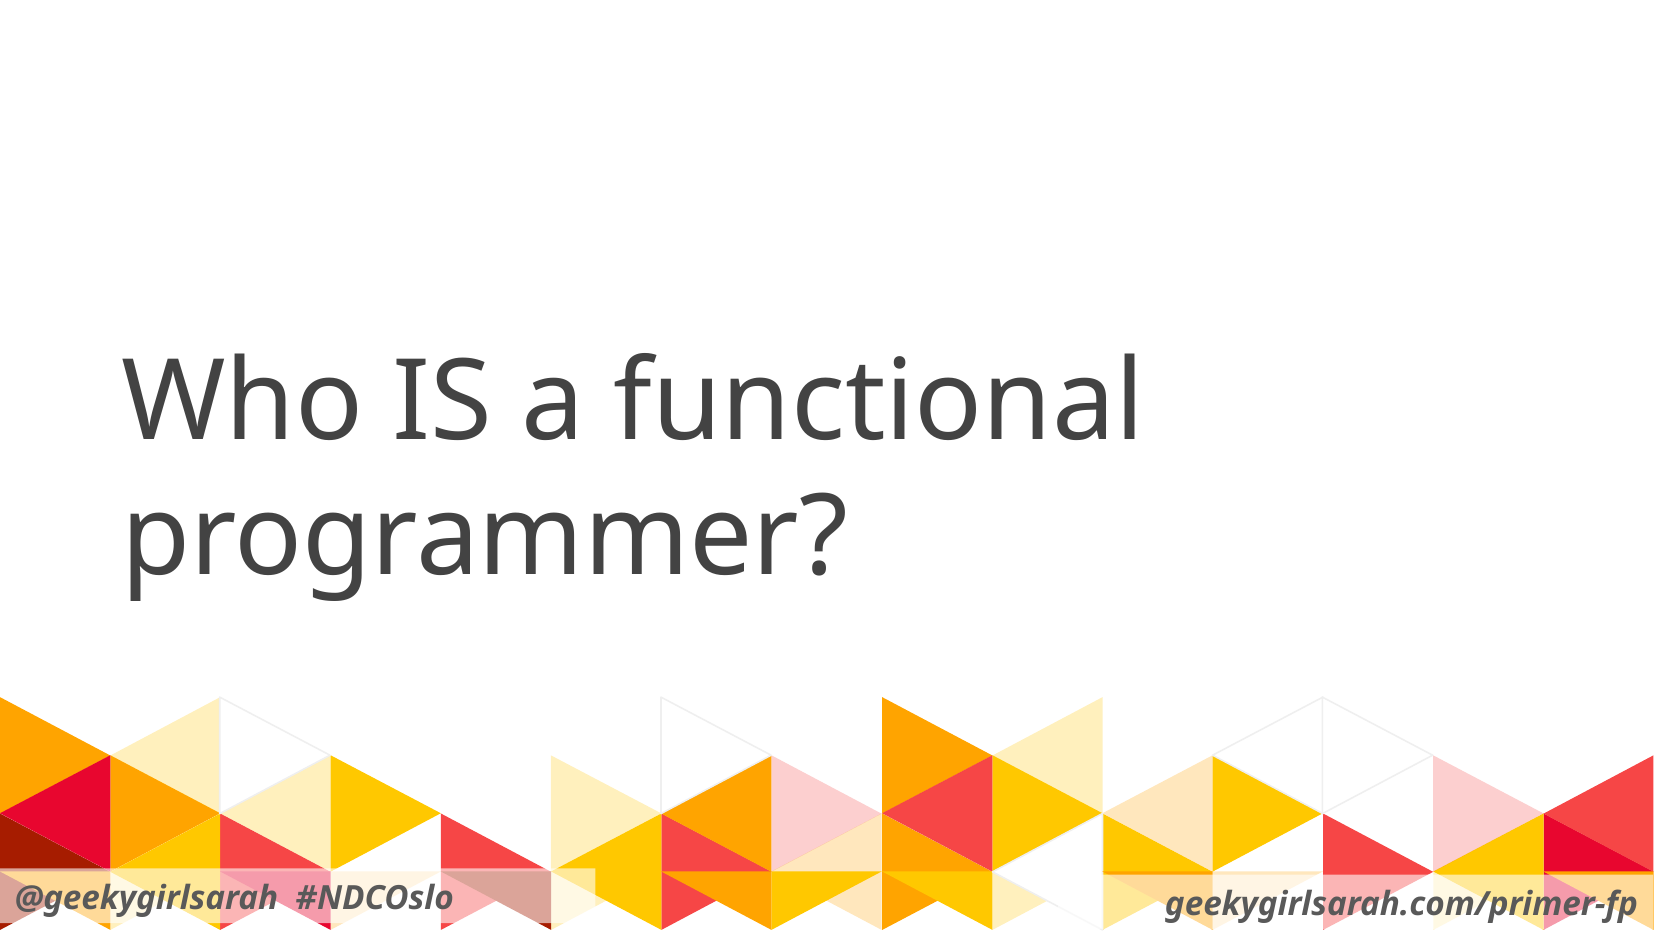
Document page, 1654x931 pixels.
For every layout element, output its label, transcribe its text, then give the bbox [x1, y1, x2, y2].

text_box Who IS a functional programmer? [106, 330, 1548, 594]
text_box Who IS a functional programmer? [318, 521, 352, 567]
text_box Who IS a functional programmer? [140, 521, 174, 567]
